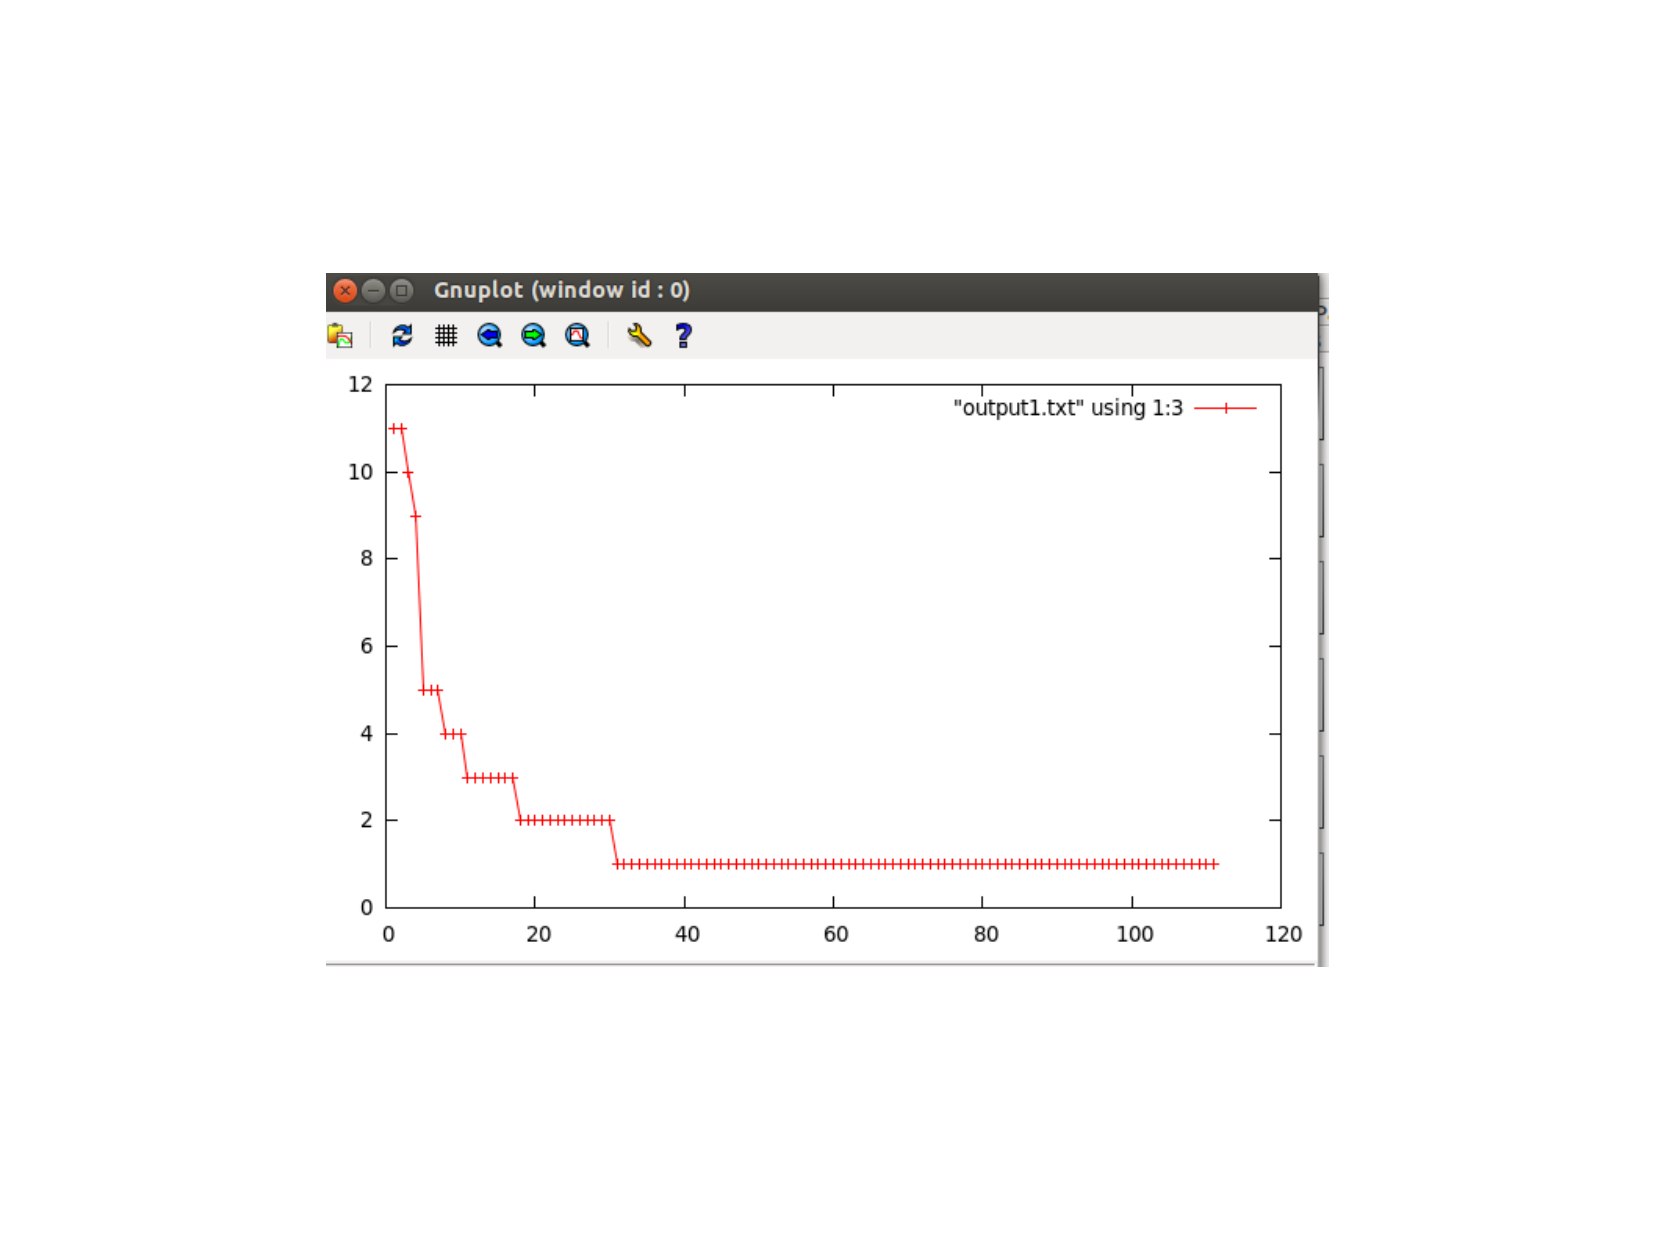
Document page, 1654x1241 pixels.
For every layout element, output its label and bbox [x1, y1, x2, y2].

picture [326, 273, 1329, 967]
